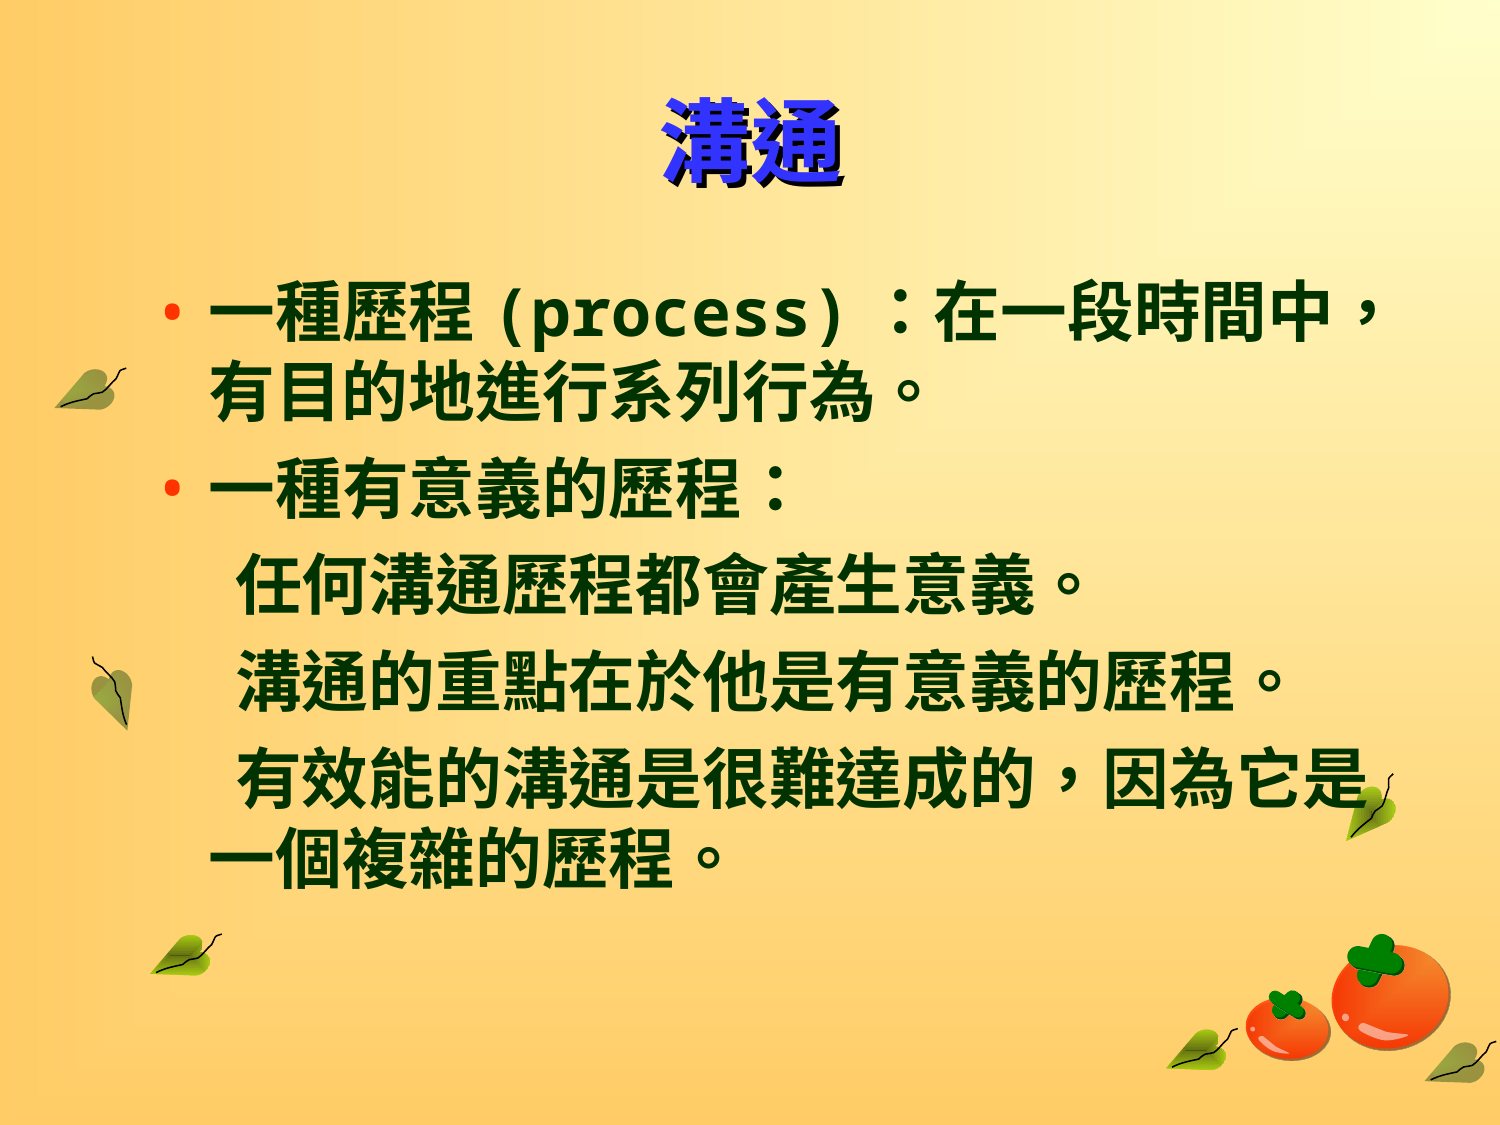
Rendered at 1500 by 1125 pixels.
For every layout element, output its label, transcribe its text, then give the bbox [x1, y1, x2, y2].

title 溝通 [75, 45, 1426, 233]
list 一種歷程(process)：在一段時間中，有目的地進行系列行為。 一種有意義的歷程： 任何溝通歷程都會產生意義。 溝通的重點在於他是有意義的歷程。 有效能的溝通是很難達成的，因為它是一個複雜的歷程。 [137, 262, 1426, 1006]
picture [0, 0, 1500, 1125]
